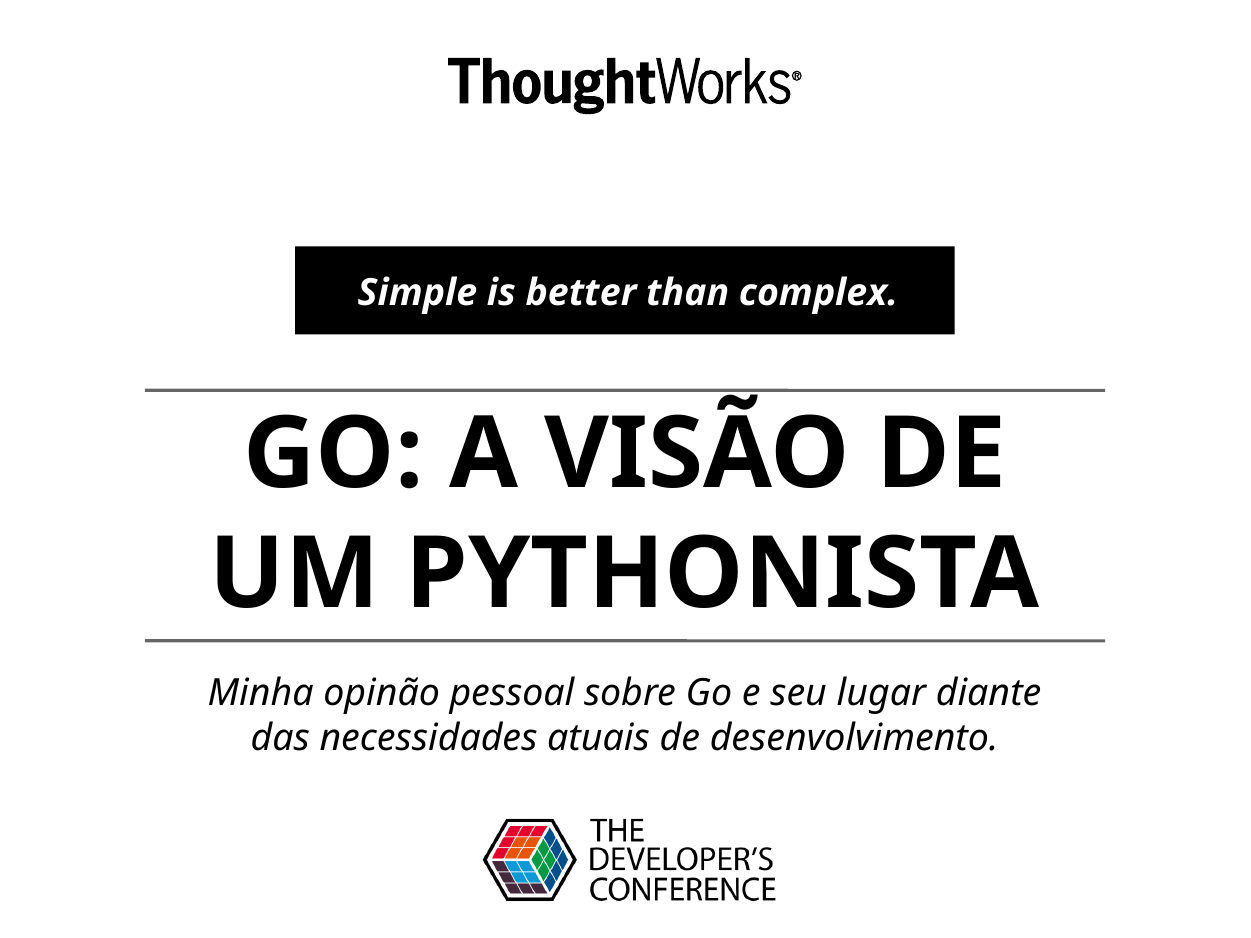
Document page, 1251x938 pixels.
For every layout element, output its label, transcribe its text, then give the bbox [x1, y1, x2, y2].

picture [402, 791, 855, 928]
subtitle Simple is better than complex. [314, 246, 943, 335]
title GO: A VISÃO DE UM PYTHONISTA [62, 383, 1188, 632]
list Minha opinão pessoal sobre Go e seu lugar diante das necessidades atuais de desenvolvimento. [172, 655, 1078, 792]
